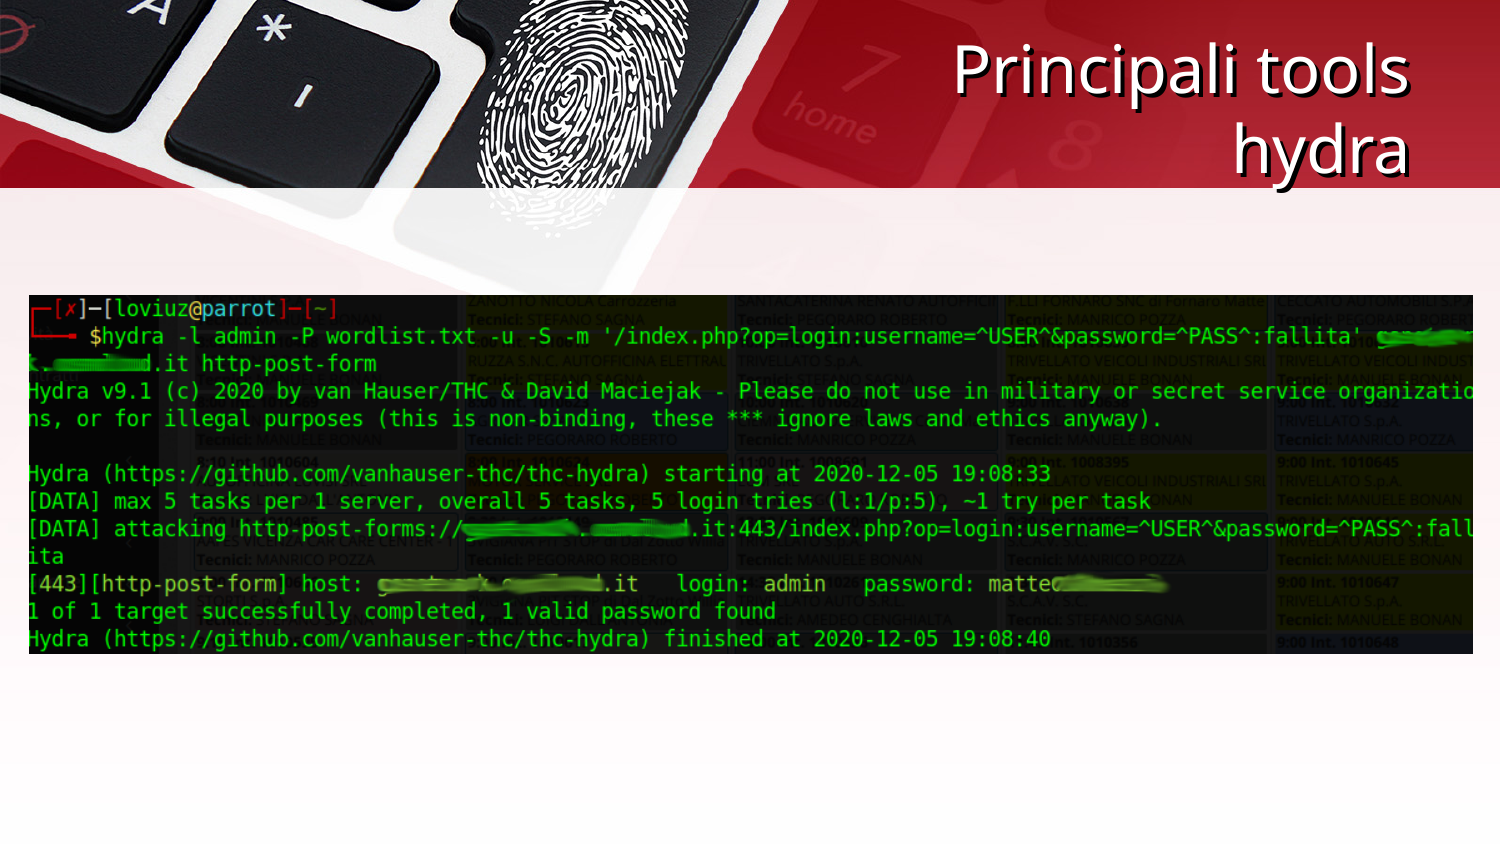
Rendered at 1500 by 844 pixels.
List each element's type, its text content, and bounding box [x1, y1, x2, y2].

picture [0, 0, 1500, 844]
title Principali tools hydra [73, 46, 1427, 168]
